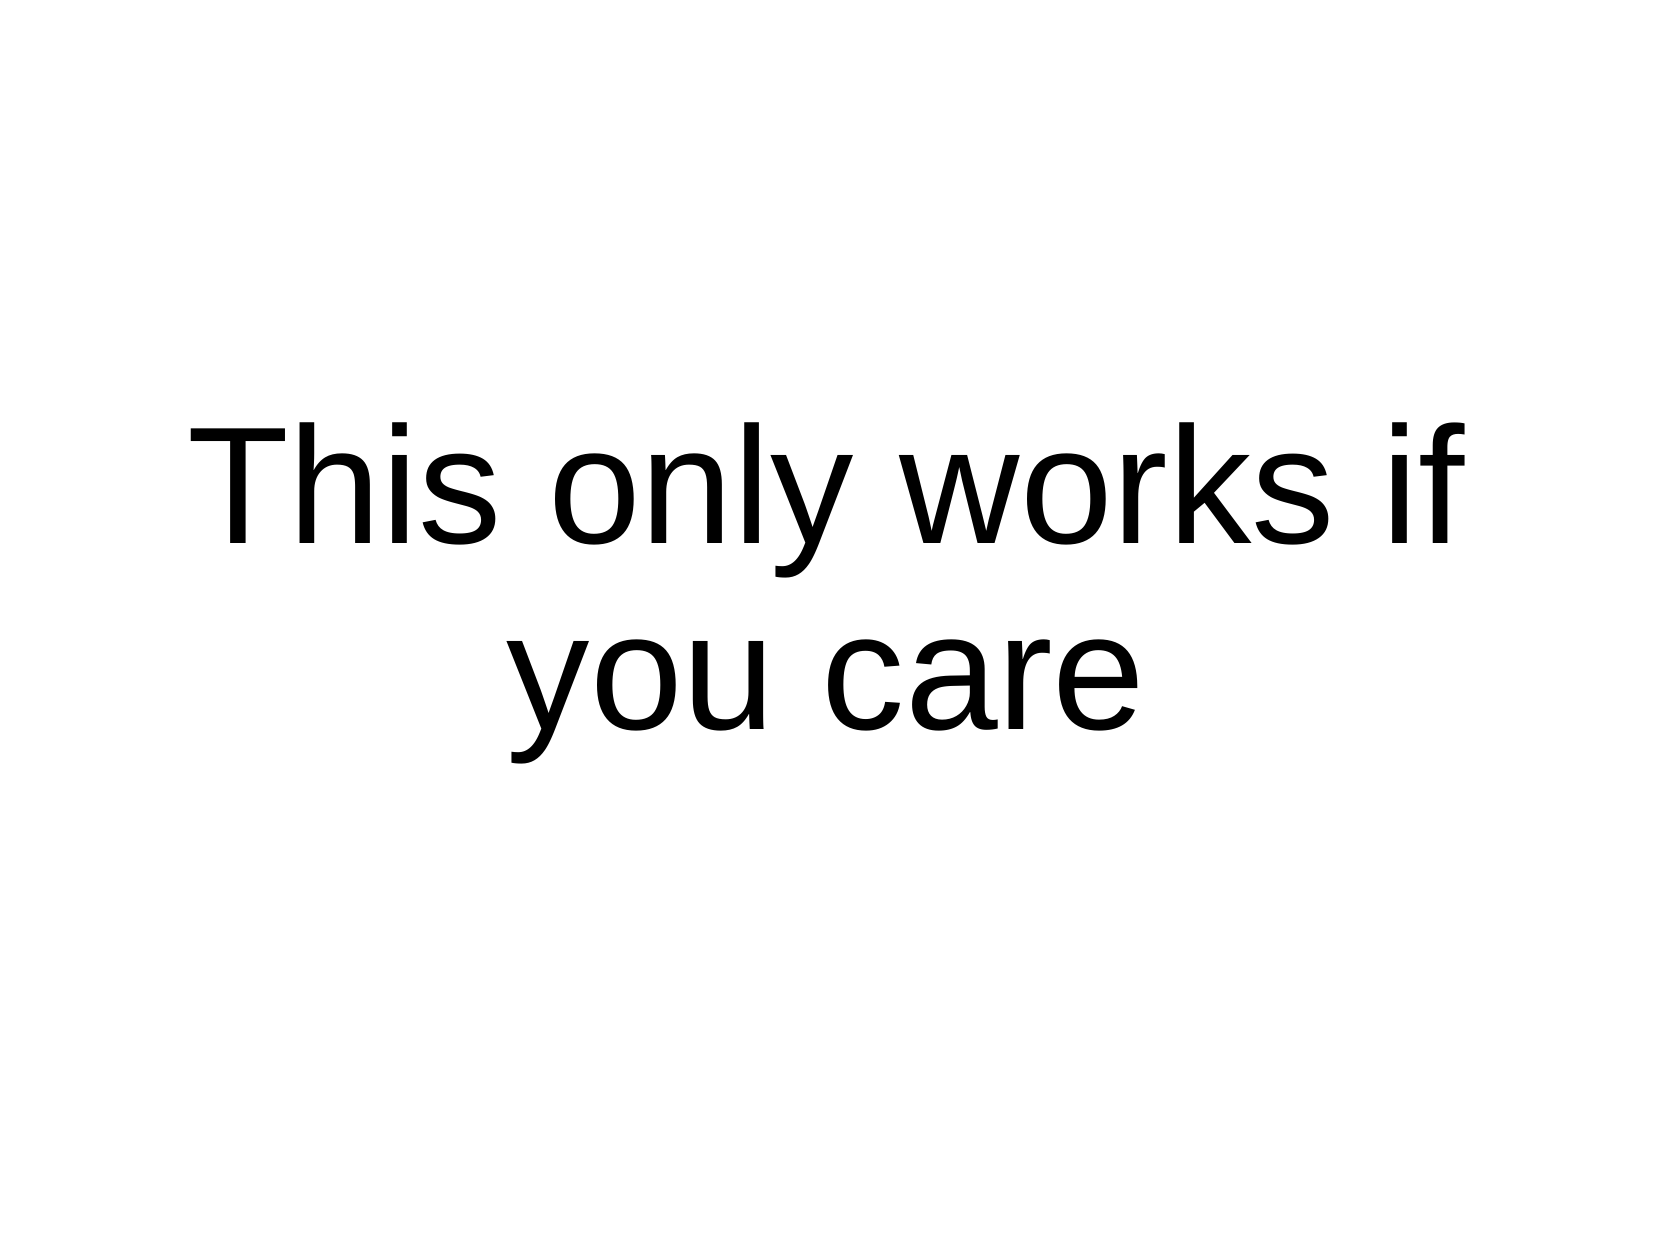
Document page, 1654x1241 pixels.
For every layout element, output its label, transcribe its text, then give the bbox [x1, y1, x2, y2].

subtitle This only works if you care [82, 56, 1571, 1102]
